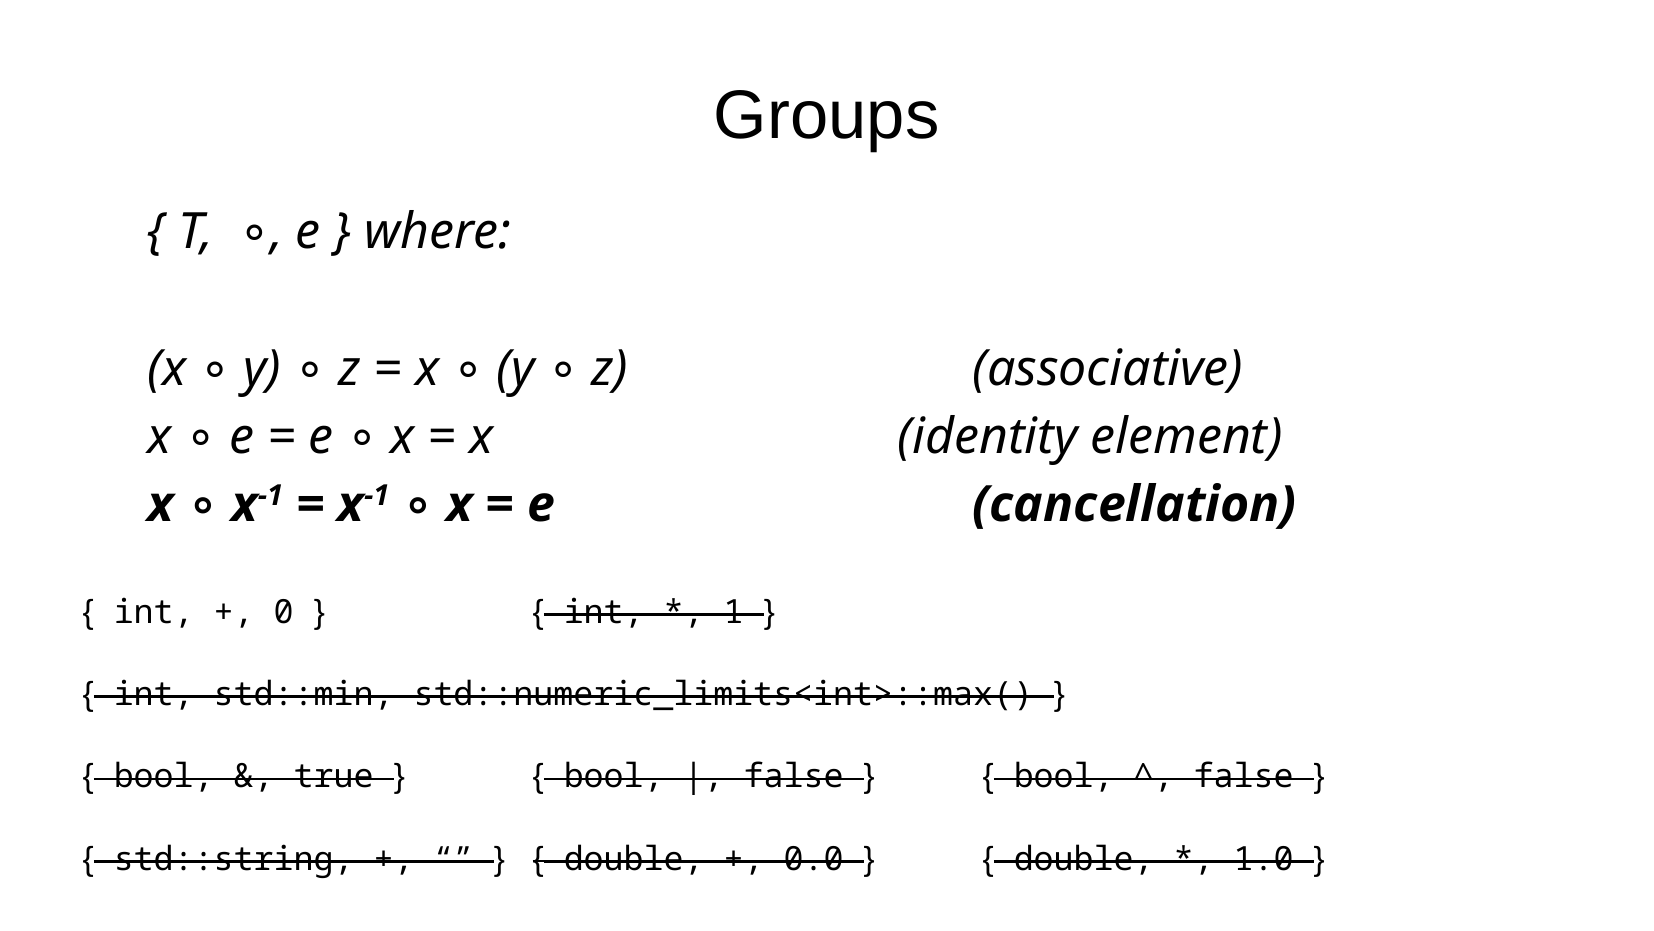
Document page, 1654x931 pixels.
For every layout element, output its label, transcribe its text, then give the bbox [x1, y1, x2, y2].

list { T, ∘, e } where: (x ∘ y) ∘ z = x ∘ (y ∘ z) (associative) x ∘ e = e ∘ x = x (identity element) x ∘ x-1 = x-1 ∘ x = e (cancellation) [76, 195, 1565, 735]
text_box { int, +, 0 } { int, *, 1 } { int, std::min, std::numeric_limits<int>::max() } { bool, &, true } { bool, |, false } { bool, ^, false } { std::string, +, “” } { double, +, 0.0 } { double, *, 1.0 } [82, 537, 1571, 931]
title Groups [82, 37, 1571, 193]
